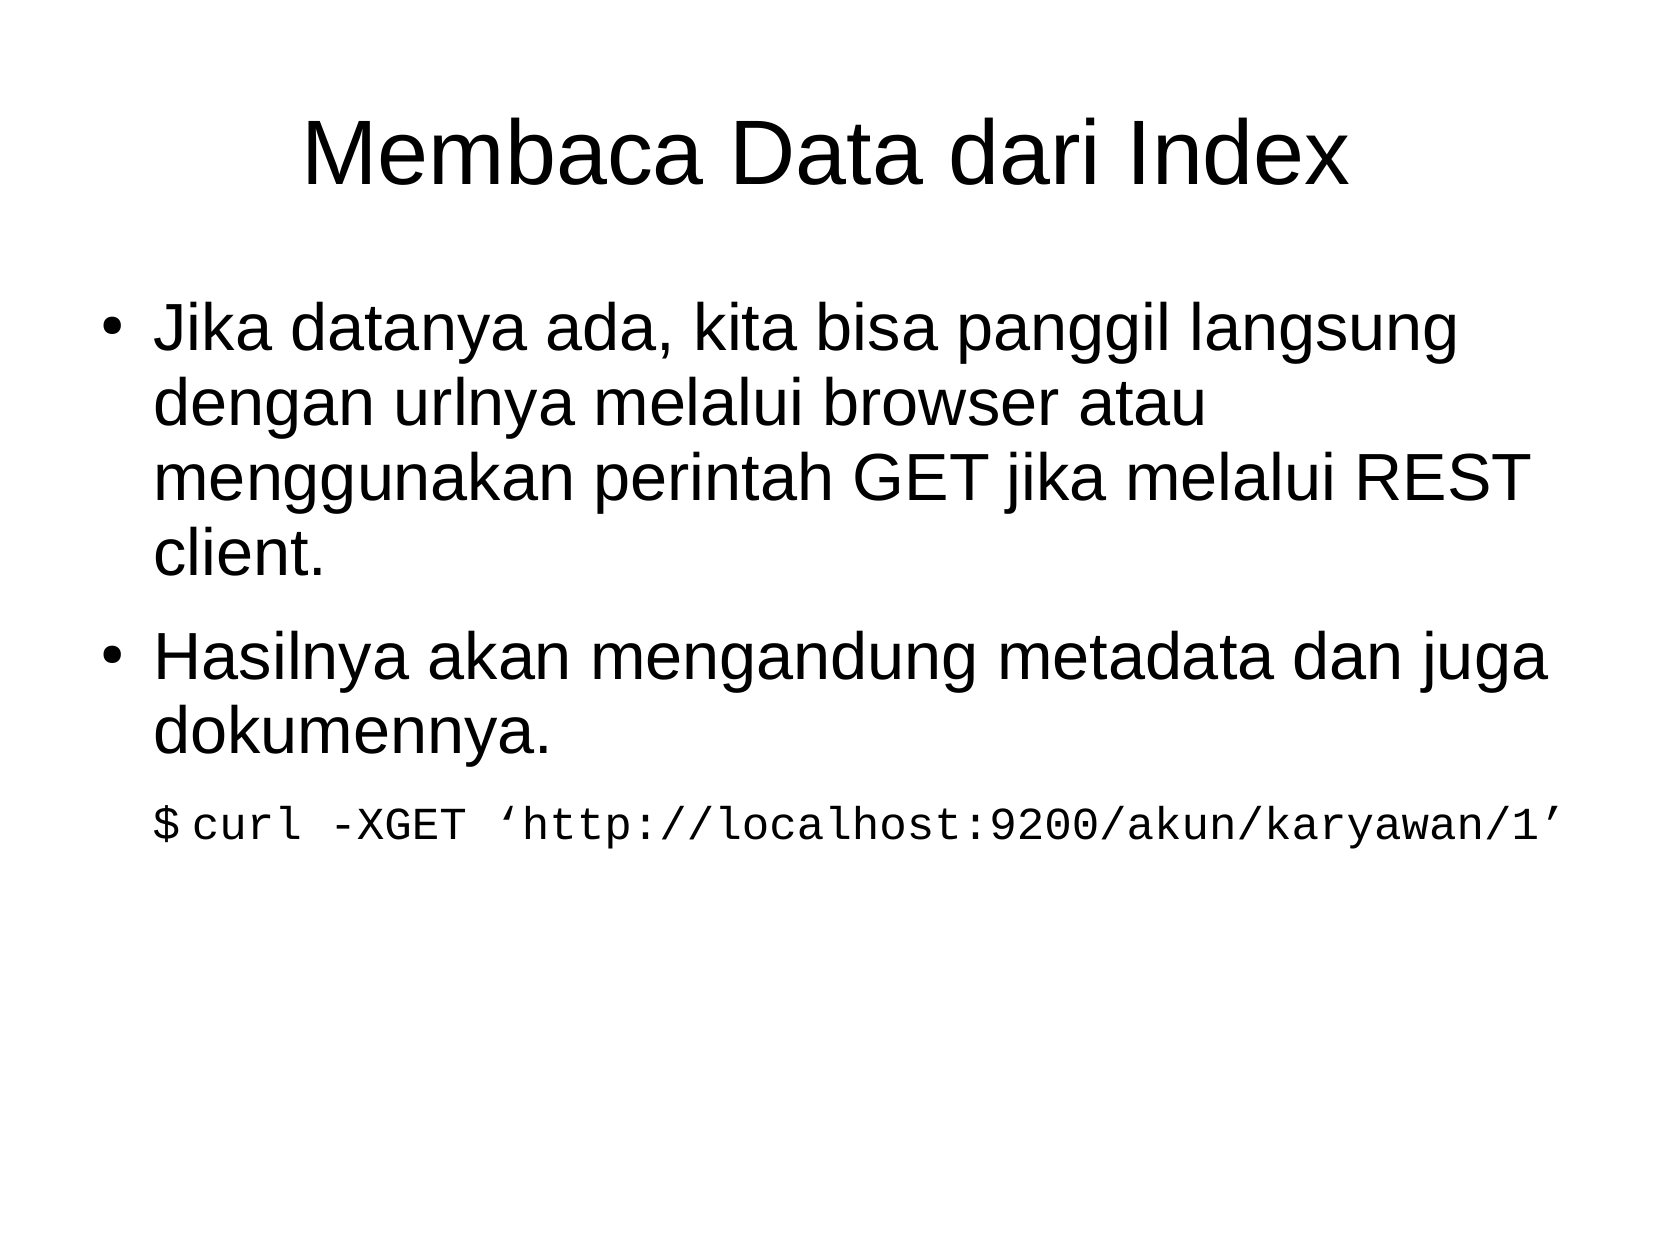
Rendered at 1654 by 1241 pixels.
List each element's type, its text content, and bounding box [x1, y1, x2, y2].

title Membaca Data dari Index [82, 49, 1571, 257]
list Jika datanya ada, kita bisa panggil langsung dengan urlnya melalui browser atau menggunakan perintah GET jika melalui REST client. Hasilnya akan mengandung metadata dan juga dokumennya. $ curl -XGET ‘http://localhost:9200/akun/karyawan/1’ [82, 290, 1571, 1010]
